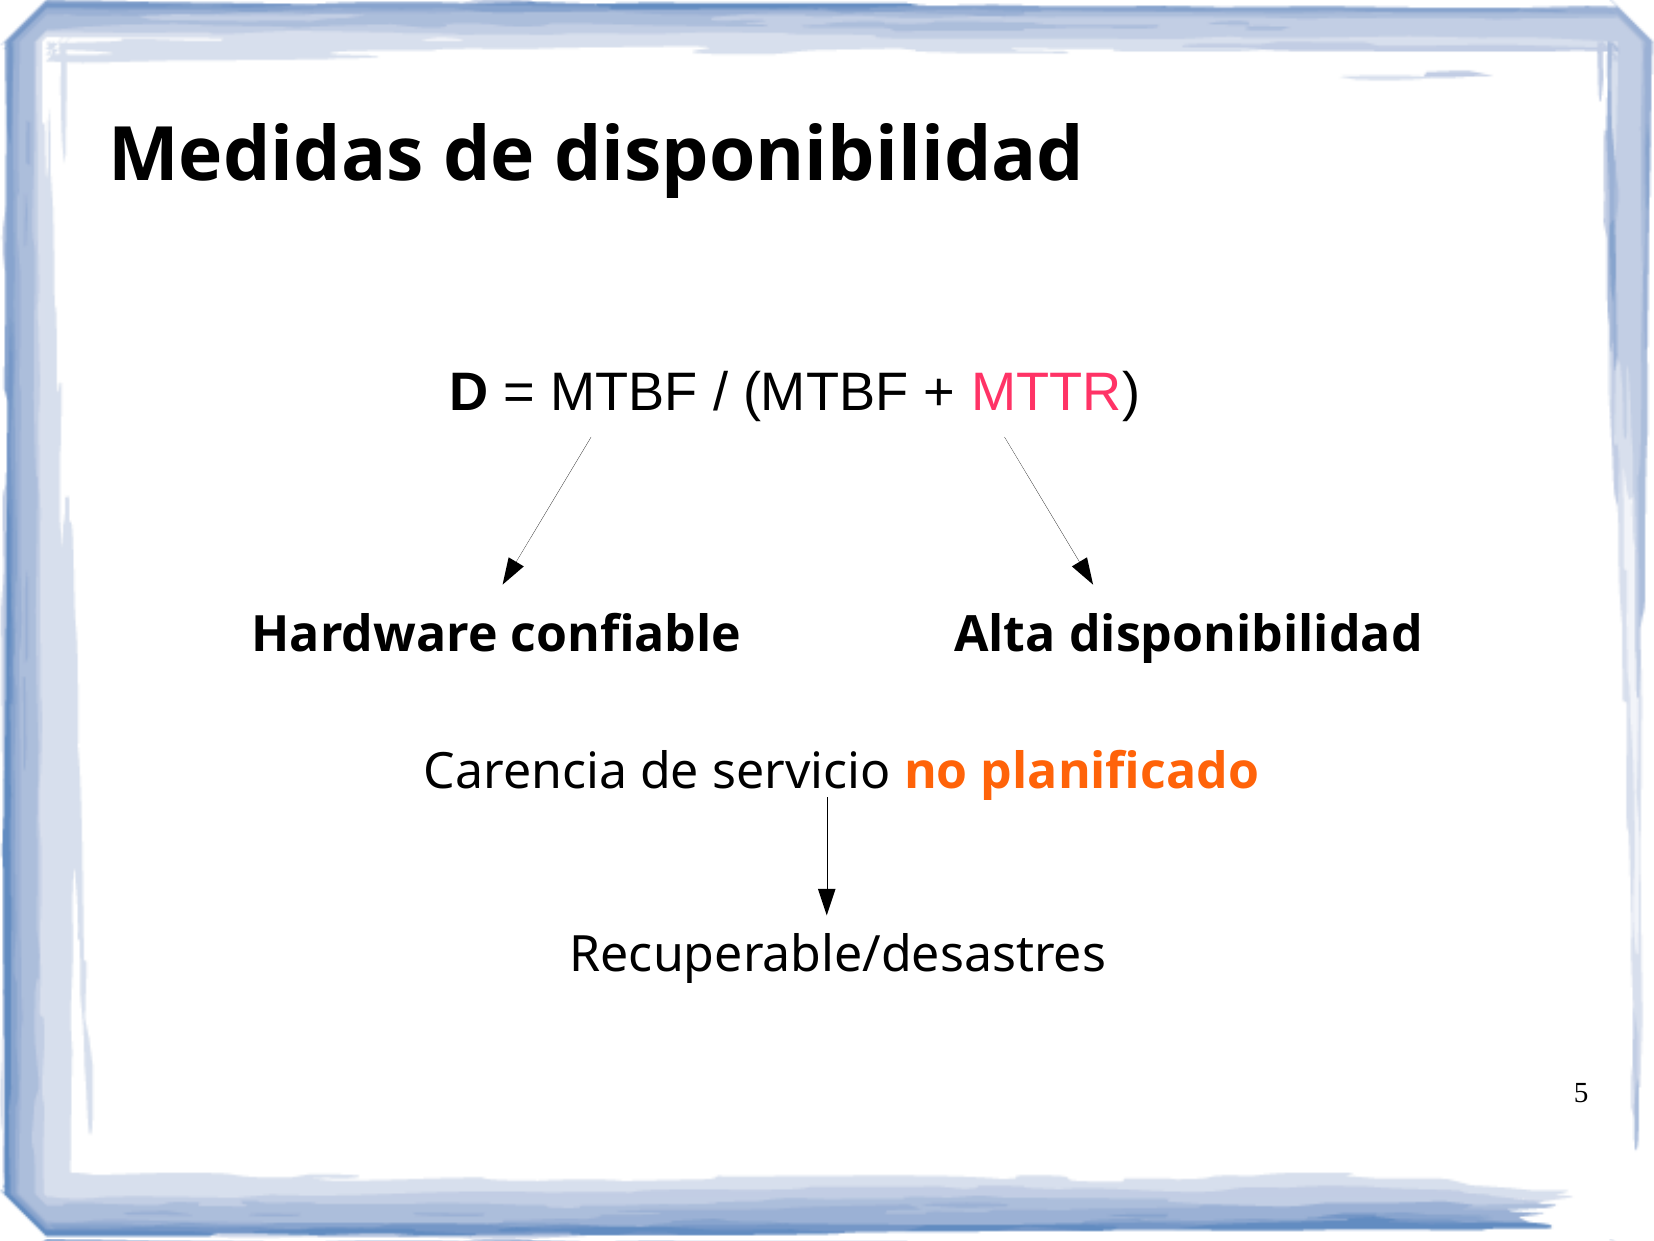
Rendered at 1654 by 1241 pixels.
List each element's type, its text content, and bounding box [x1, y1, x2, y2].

text_box D = MTBF / (MTBF + MTTR) [434, 354, 1156, 441]
text_box Medidas de disponibilidad [93, 93, 1088, 260]
text_box Hardware confiable [236, 590, 733, 671]
text_box Alta disponibilidad [939, 590, 1418, 671]
picture [0, 0, 1654, 1241]
text_box Carencia de servicio no planificado [409, 728, 1245, 808]
text_box Recuperable/desastres [555, 910, 1099, 991]
